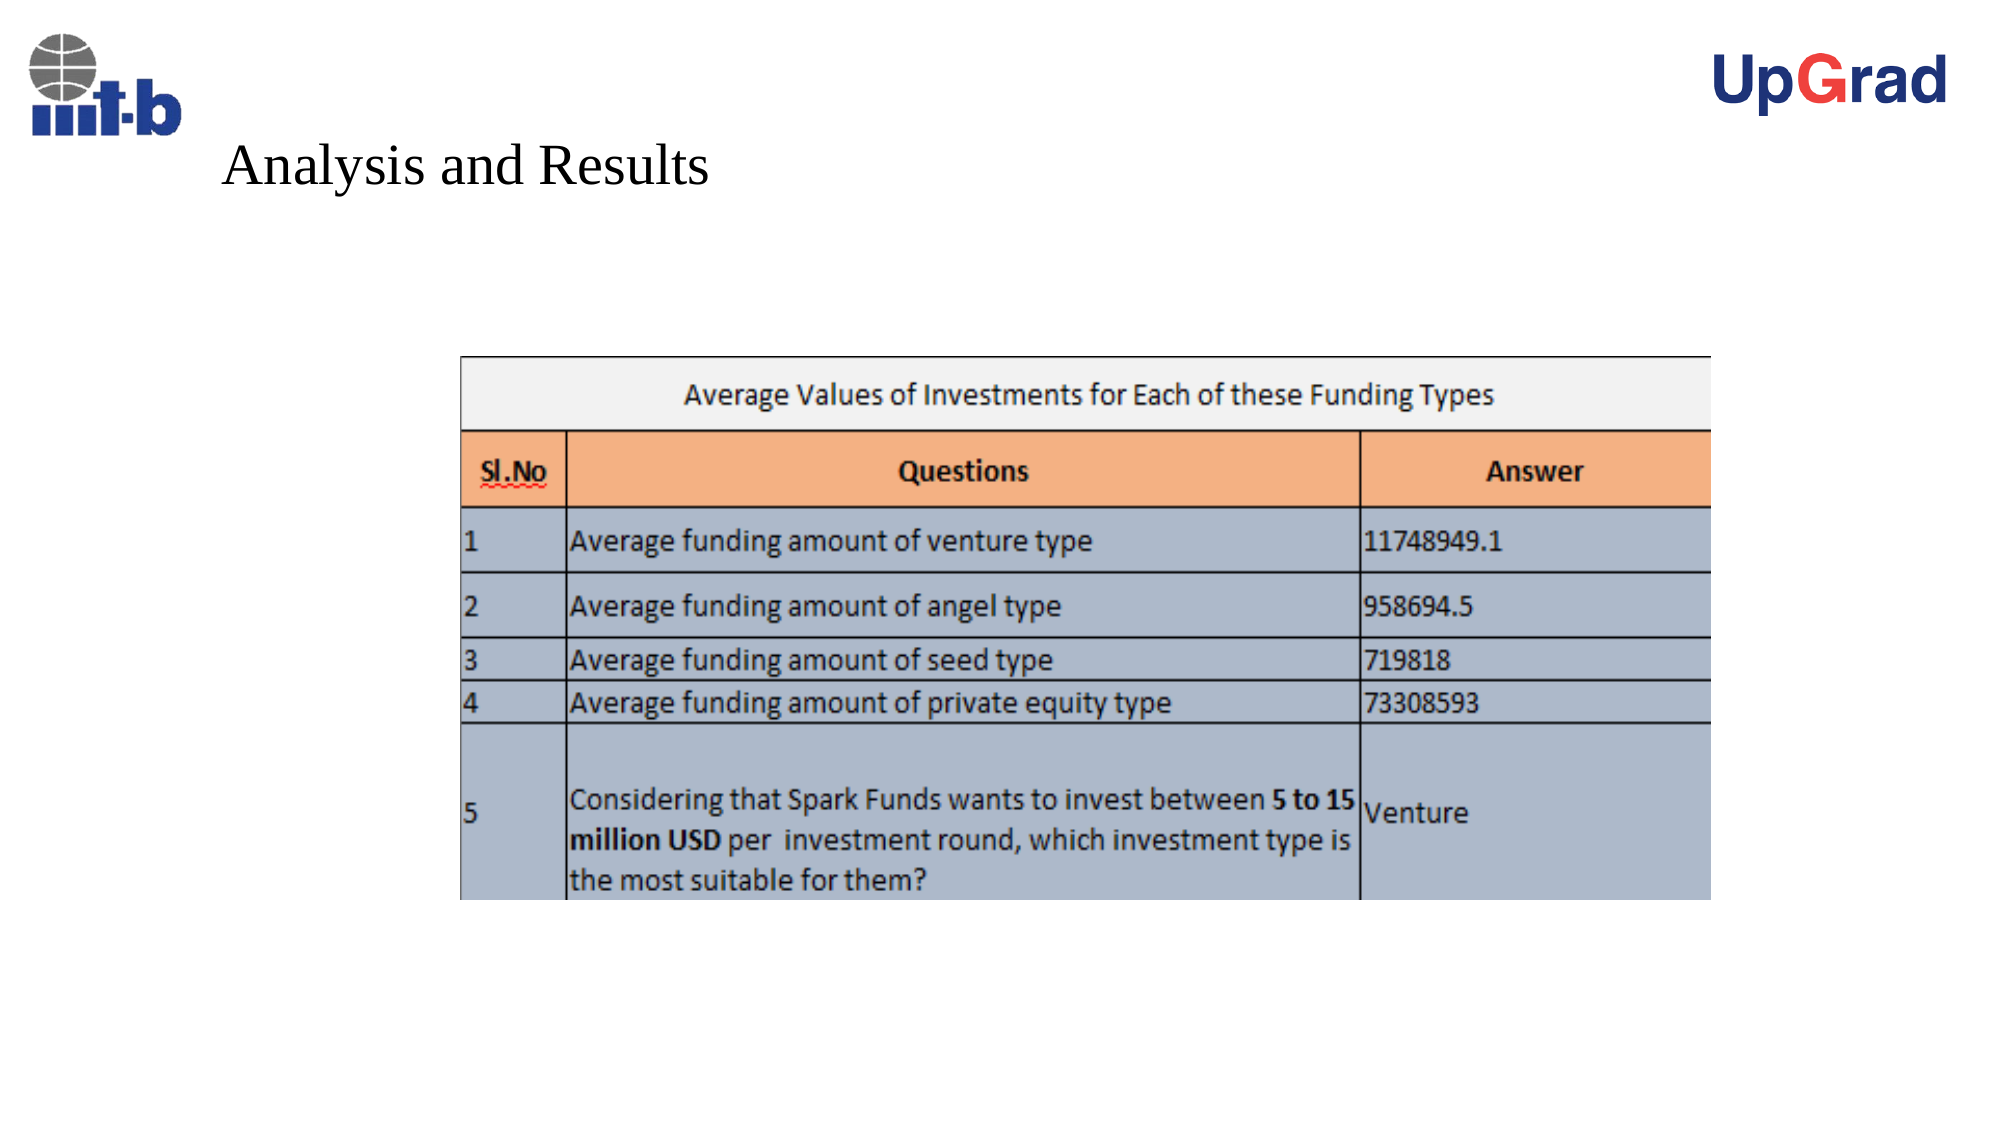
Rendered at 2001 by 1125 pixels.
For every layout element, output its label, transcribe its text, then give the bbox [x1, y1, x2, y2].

list [66, 304, 1899, 1017]
picture [0, 29, 208, 163]
picture [460, 356, 1711, 901]
picture [1714, 53, 1952, 116]
title Analysis and Results [186, 104, 1715, 246]
